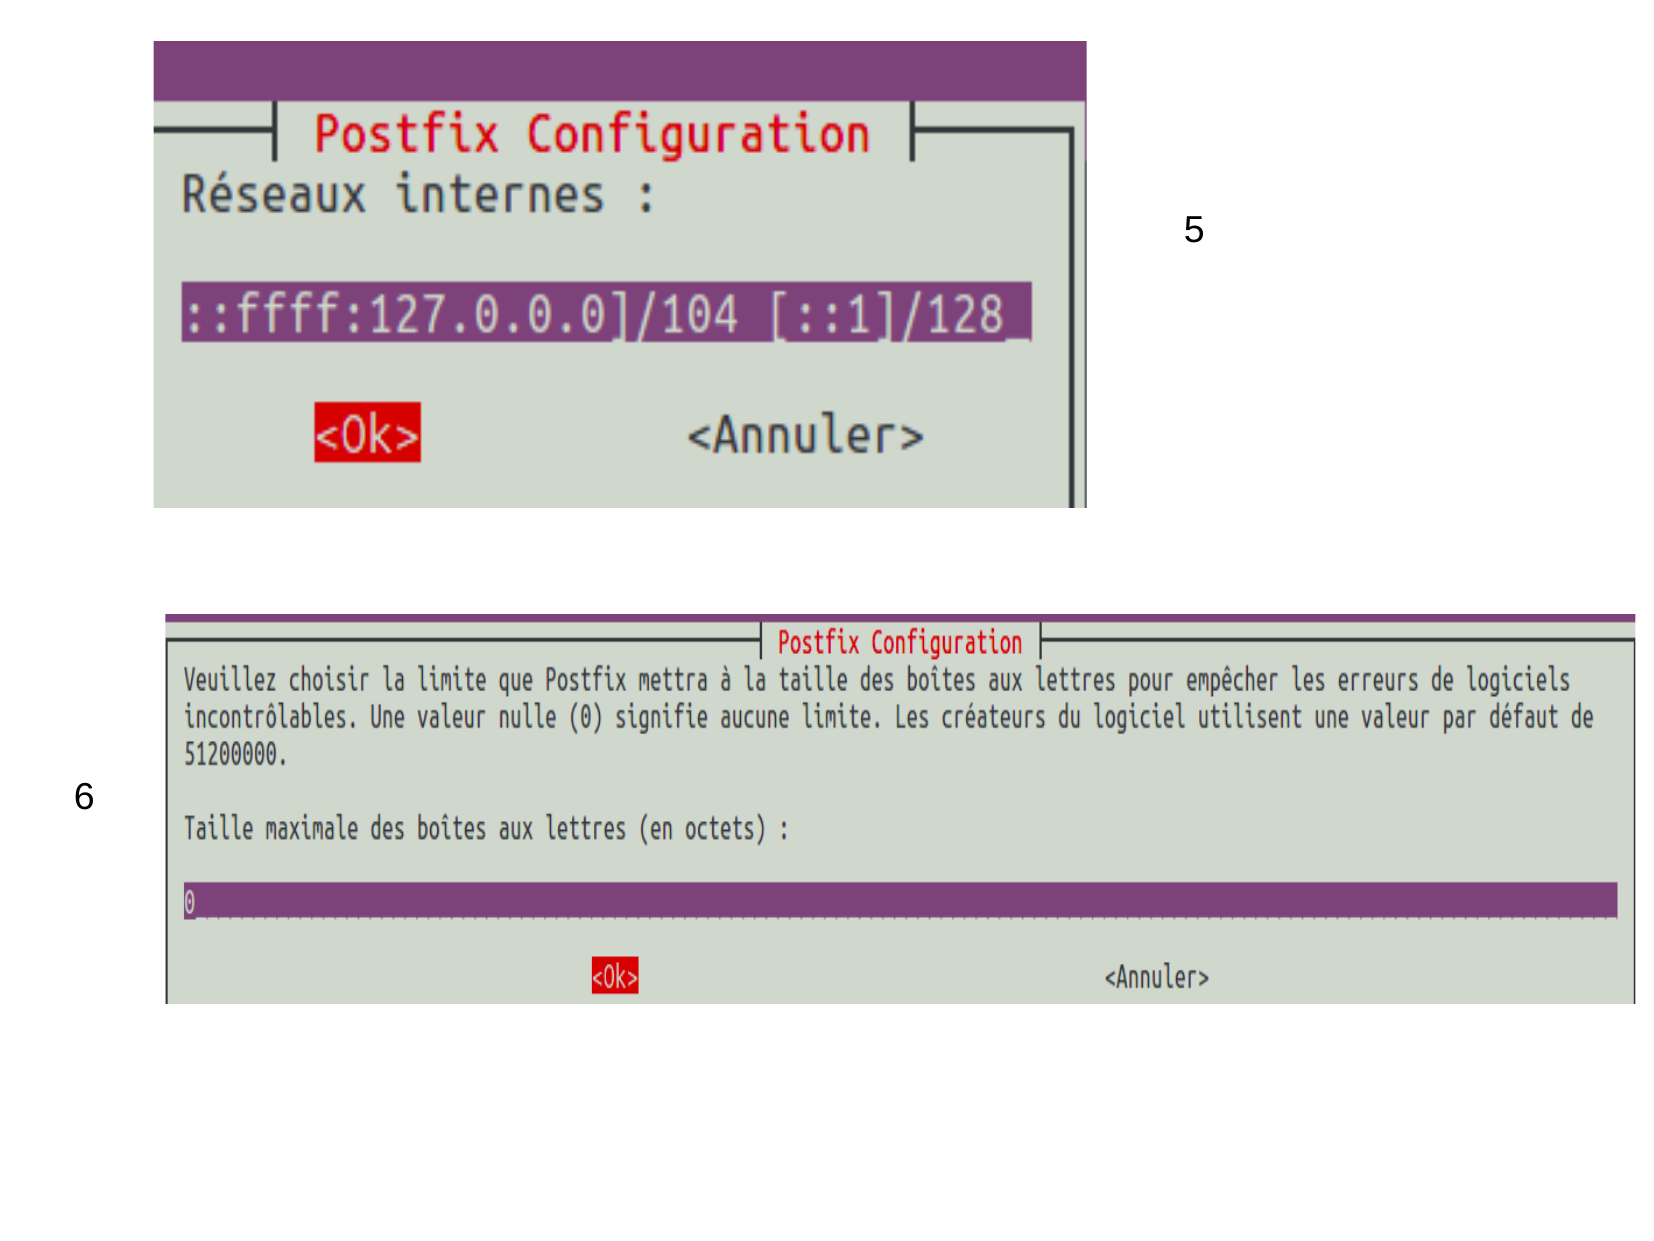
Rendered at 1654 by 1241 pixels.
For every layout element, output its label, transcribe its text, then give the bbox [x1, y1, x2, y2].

picture [165, 614, 1636, 1004]
picture [153, 41, 1087, 508]
text_box 6 [59, 767, 165, 867]
text_box 5 [1169, 200, 1288, 300]
